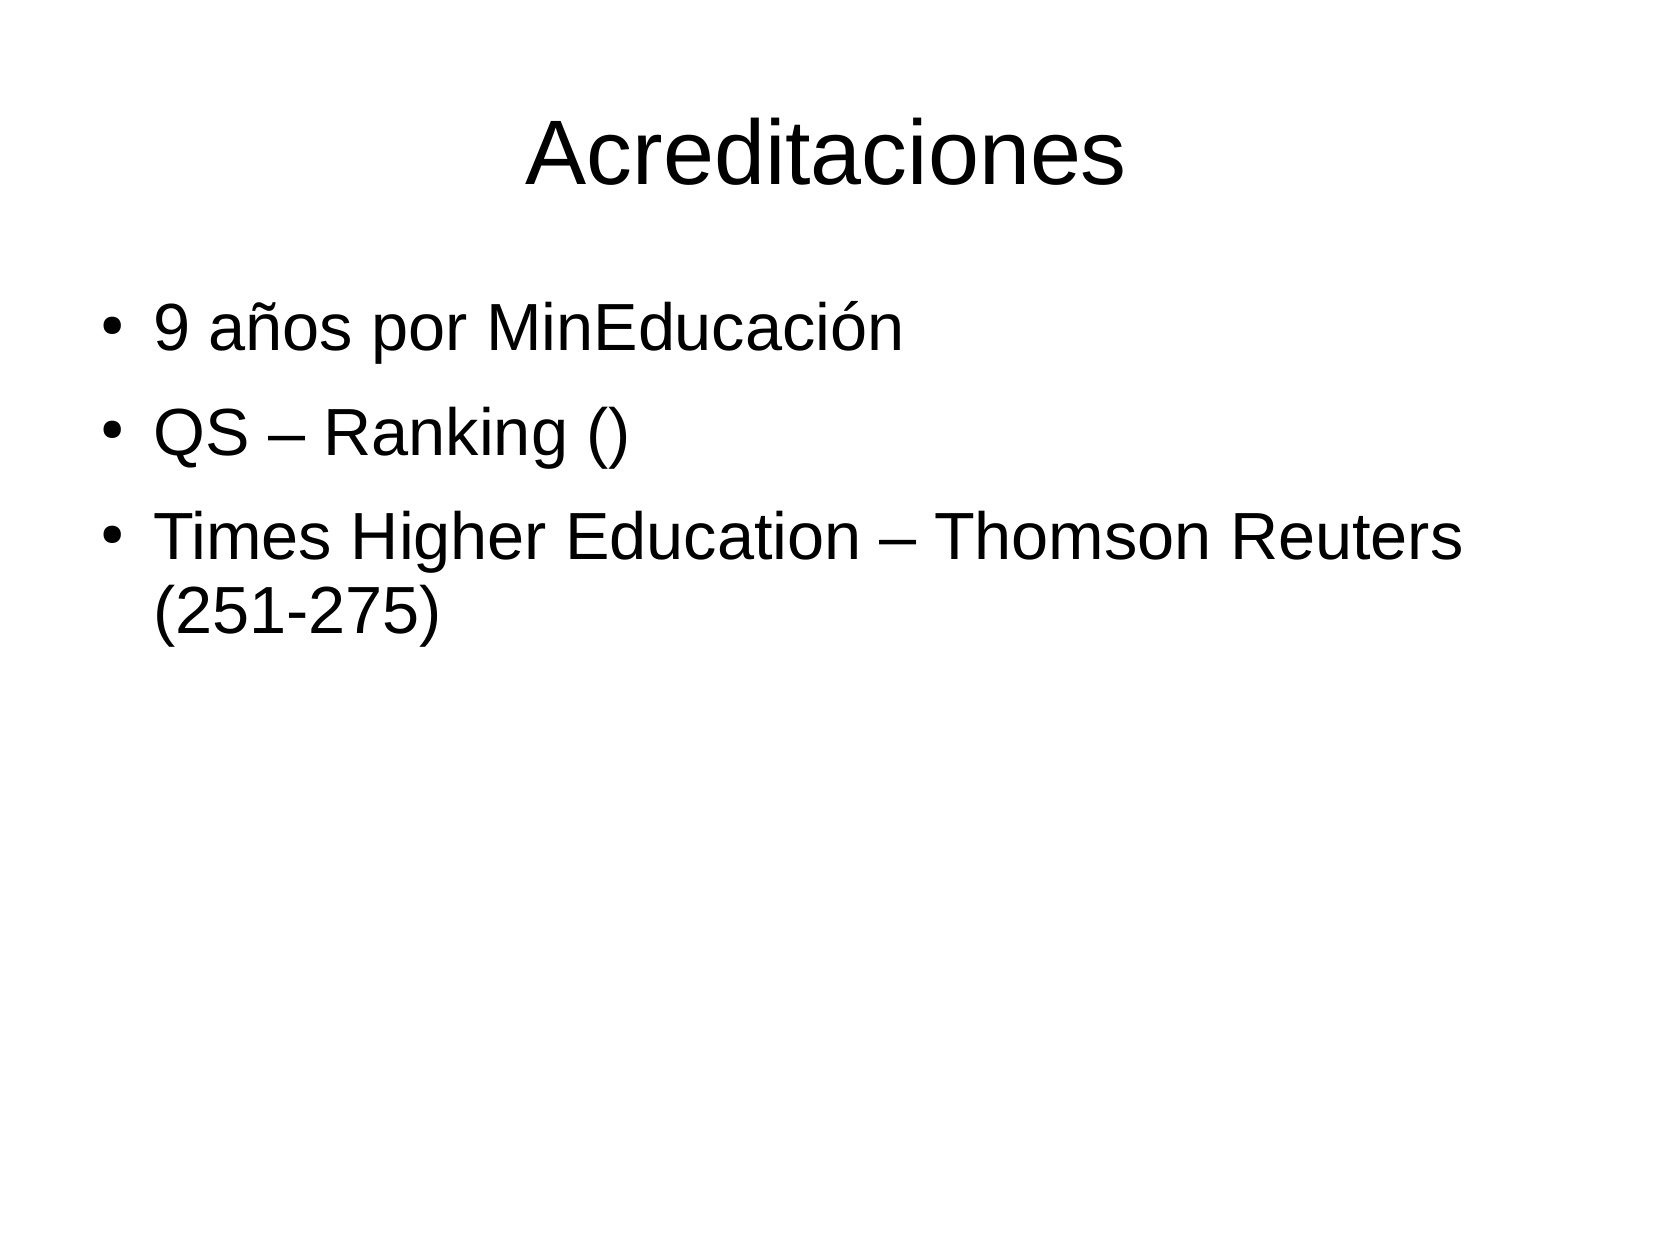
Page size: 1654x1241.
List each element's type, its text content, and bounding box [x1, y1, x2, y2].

list 9 años por MinEducación QS – Ranking () Times Higher Education – Thomson Reuters (251-275) [82, 290, 1571, 1010]
title Acreditaciones [82, 49, 1571, 257]
